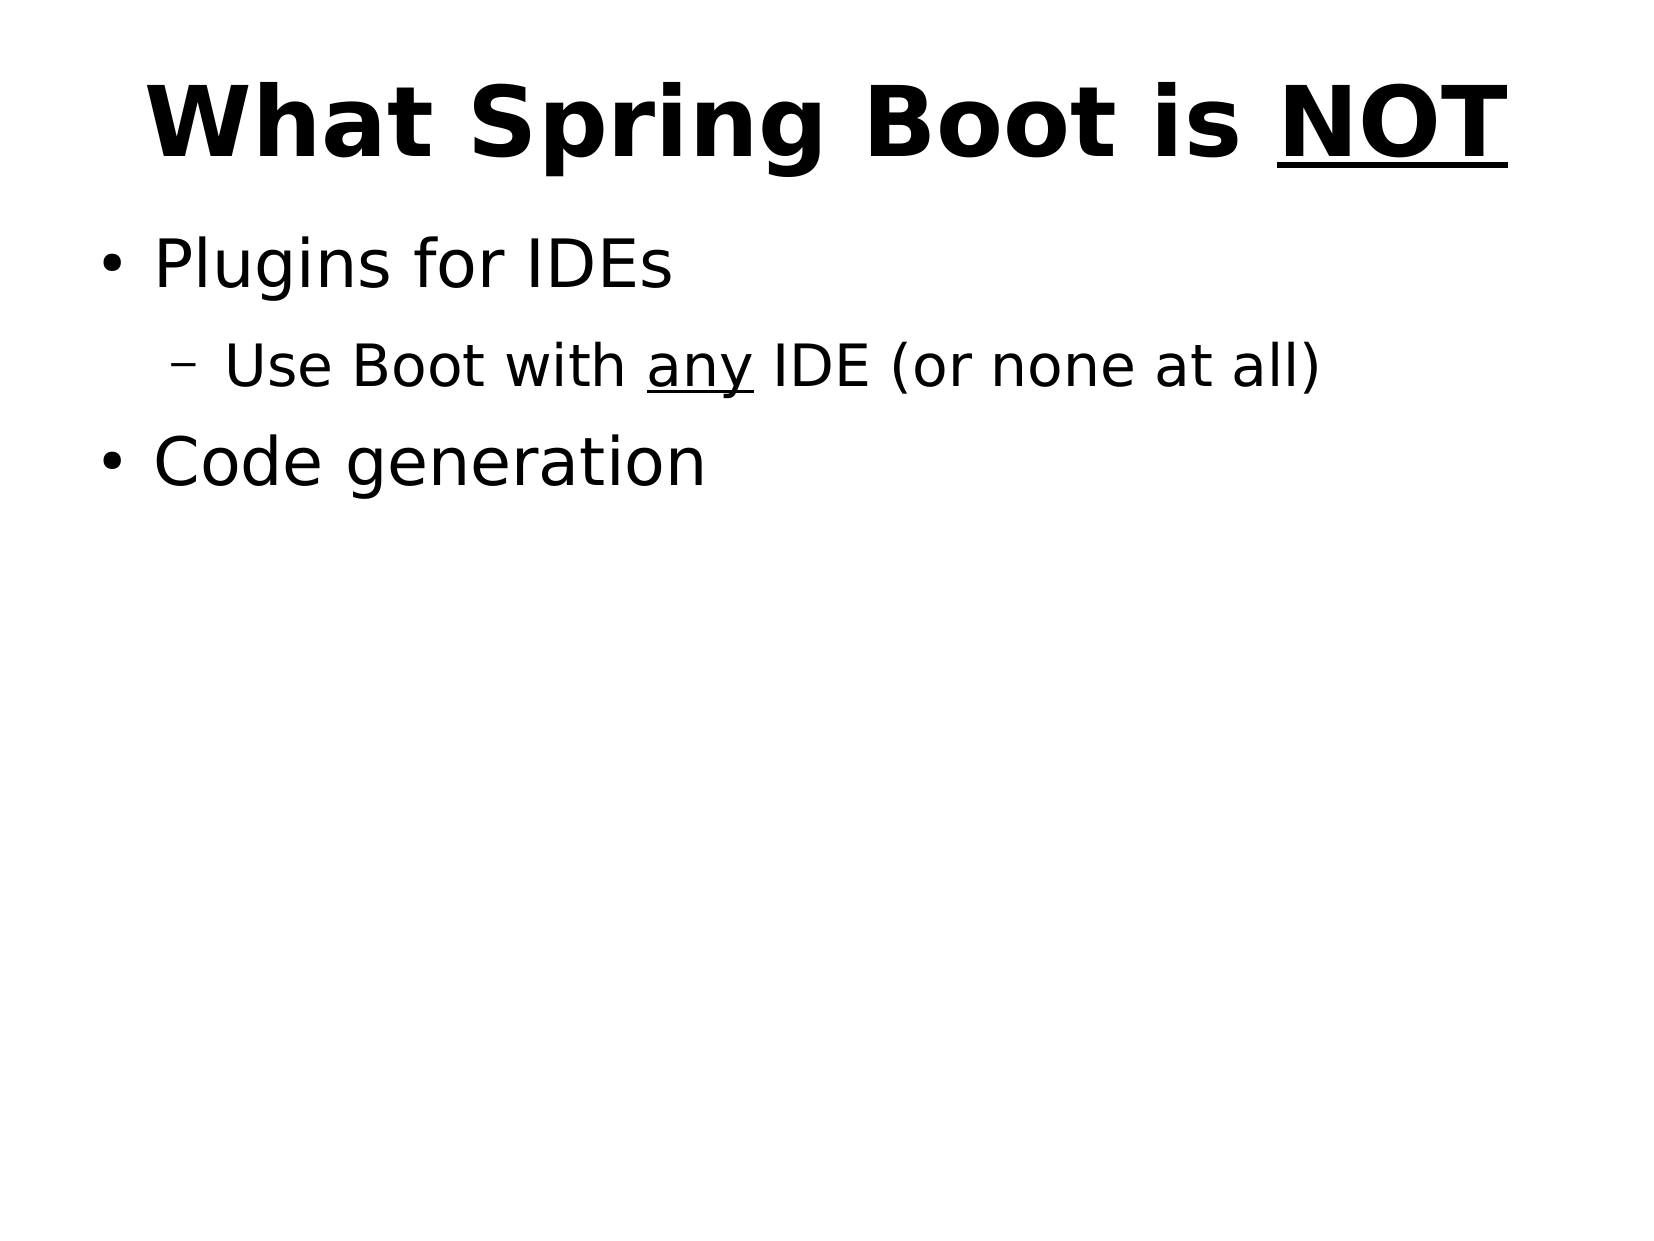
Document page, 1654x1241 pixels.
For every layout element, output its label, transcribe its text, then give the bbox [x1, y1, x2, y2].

list Plugins for IDEs Use Boot with any IDE (or none at all) Code generation [82, 225, 1538, 1186]
title What Spring Boot is NOT [82, 49, 1571, 196]
